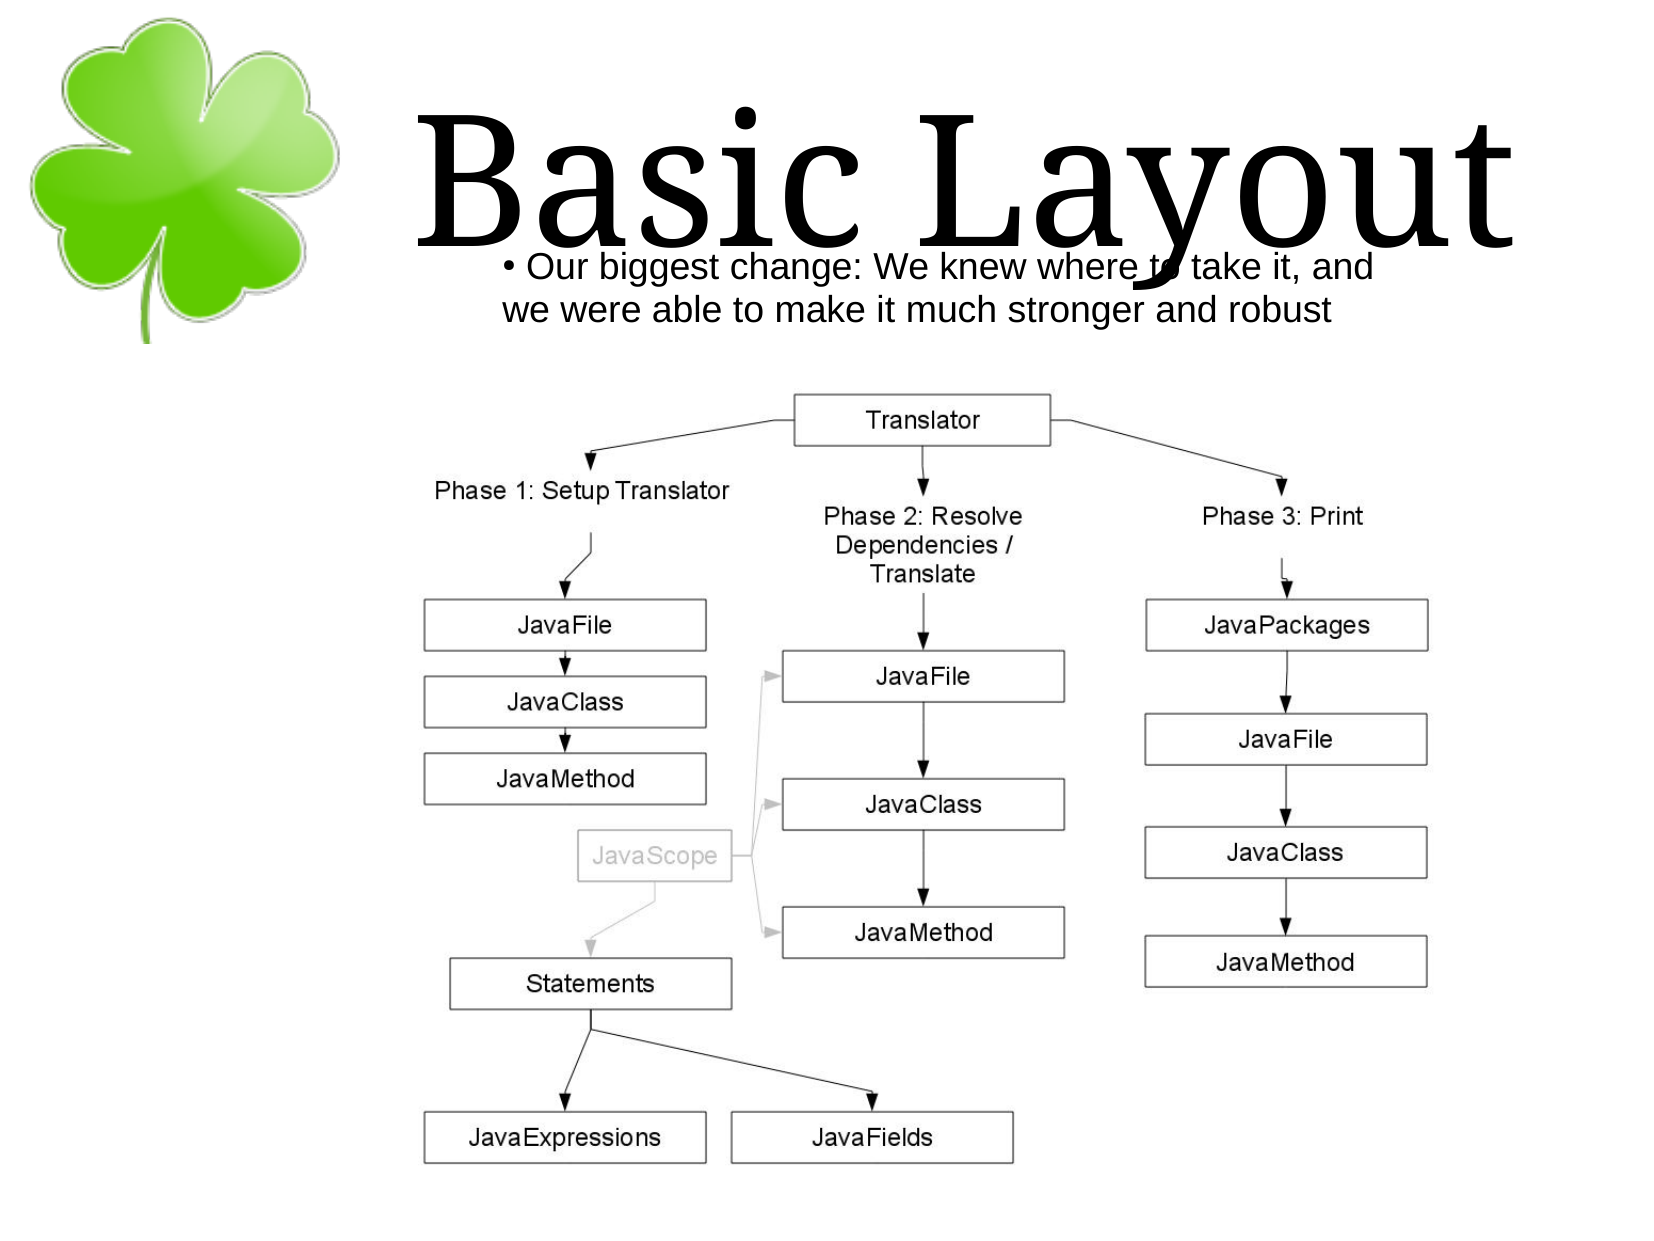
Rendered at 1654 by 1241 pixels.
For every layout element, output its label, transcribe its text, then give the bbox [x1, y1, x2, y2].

picture [384, 354, 1510, 1225]
text_box Basic Layout [396, 42, 1560, 267]
text_box Our biggest change: We knew where to take it, and we were able to make it much stronger and robust [487, 238, 1426, 338]
picture [0, 0, 371, 344]
